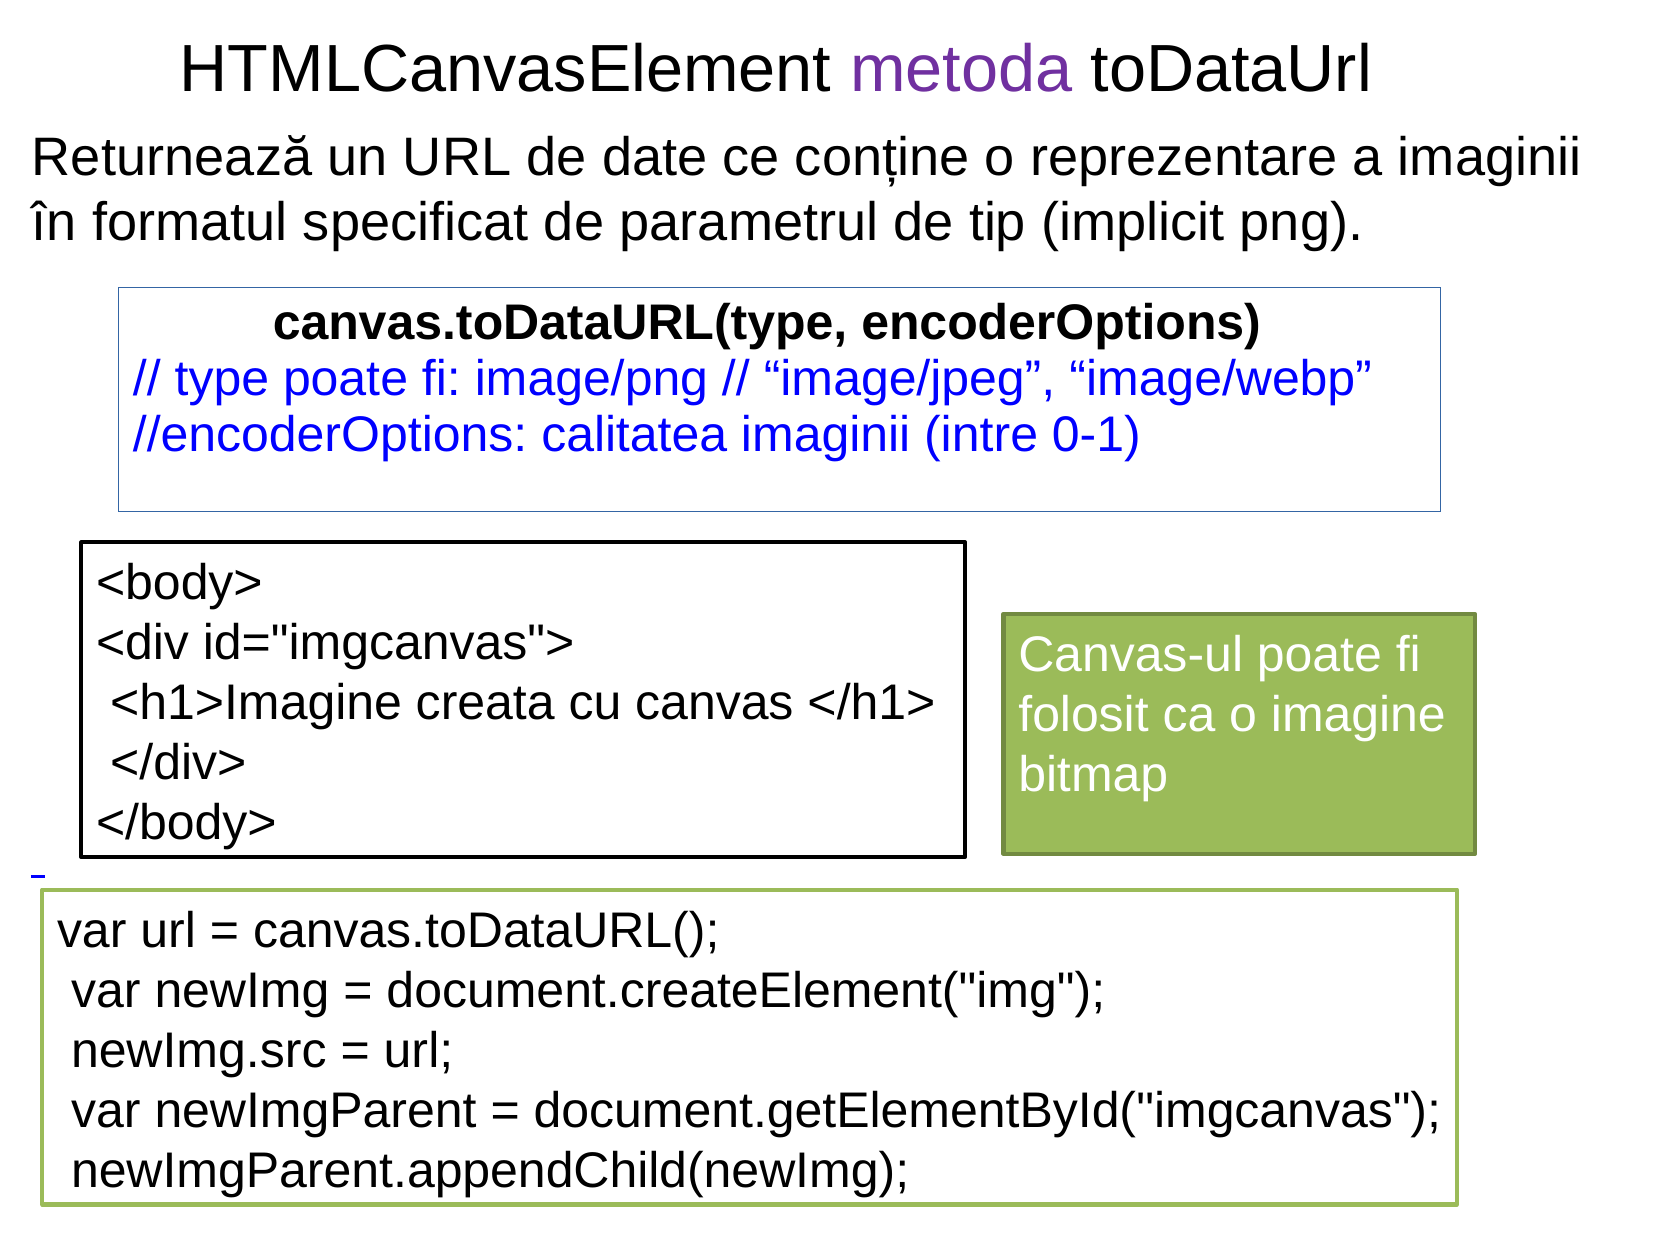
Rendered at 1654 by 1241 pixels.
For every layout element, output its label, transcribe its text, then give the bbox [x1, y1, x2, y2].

text_box HTMLCanvasElement metoda toDataUrl [165, 17, 1388, 113]
text_box var url = canvas.toDataURL(); var newImg = document.createElement("img"); newImg.src = url; var newImgParent = document.getElementById("imgcanvas"); newImgParent.appendChild(newImg); [42, 889, 1458, 1205]
text_box canvas.toDataURL(type, encoderOptions) // type poate fi: image/png // “image/jpeg”, “image/webp” //encoderOptions: calitatea imaginii (intre 0-1) [118, 287, 1441, 512]
text_box Returnează un URL de date ce conține o reprezentare a imaginii în formatul specificat de parametrul de tip (implicit png). [17, 114, 1647, 259]
text_box Canvas-ul poate fi folosit ca o imagine bitmap [1003, 613, 1475, 854]
text_box <body> <div id="imgcanvas"> <h1>Imagine creata cu canvas </h1> </div> </body> [81, 542, 965, 858]
